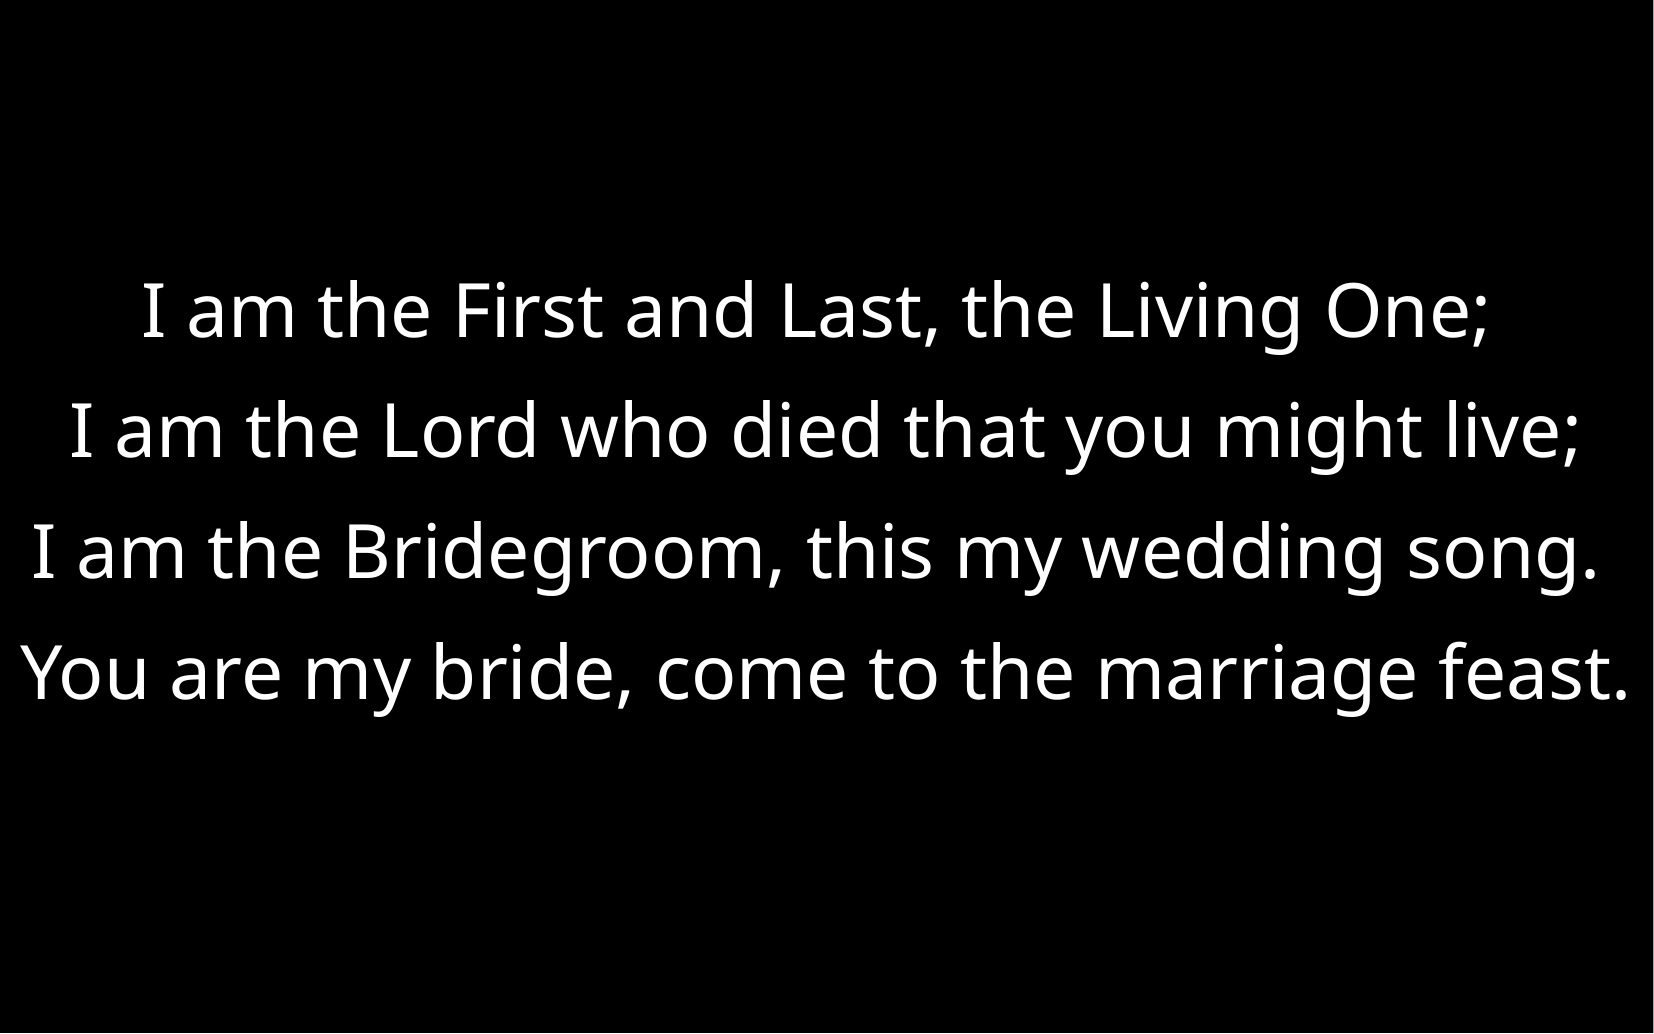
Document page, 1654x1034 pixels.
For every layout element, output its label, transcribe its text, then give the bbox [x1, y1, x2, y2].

list I am the First and Last, the Living One; I am the Lord who died that you might live; I am the Bridegroom, this my wedding song. You are my bride, come to the marriage feast. [0, 255, 1653, 855]
